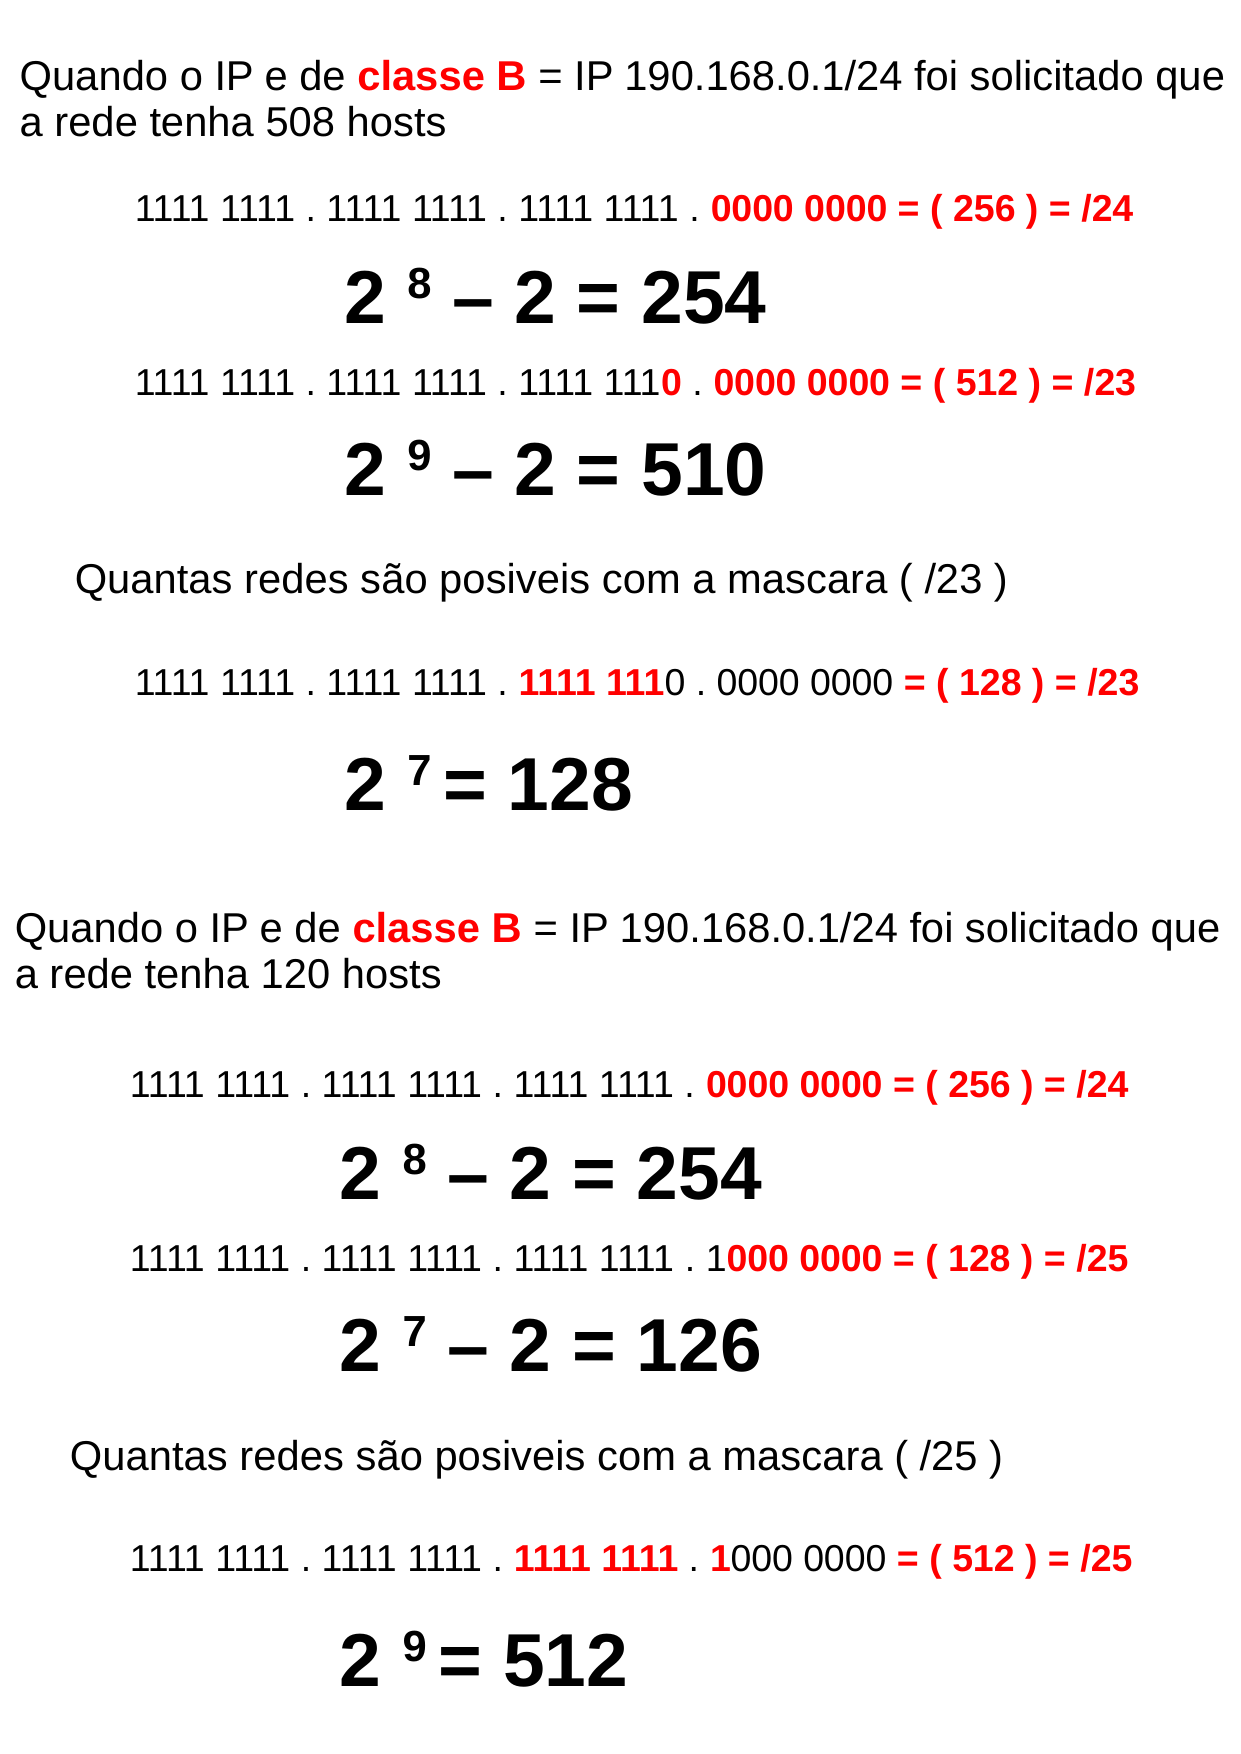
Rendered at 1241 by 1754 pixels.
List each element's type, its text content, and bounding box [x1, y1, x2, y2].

text_box Quando o IP e de classe B = IP 190.168.0.1/24 foi solicitado que a rede tenha 508 hosts [4, 45, 1241, 153]
text_box 2 9 = 512 [325, 1611, 806, 1711]
text_box Quantas redes são posiveis com a mascara ( /25 ) [55, 1425, 1221, 1487]
text_box 1111 1111 . 1111 1111 . 1111 1111 . 1000 0000 = ( 512 ) = /25 [115, 1530, 1181, 1587]
text_box 1111 1111 . 1111 1111 . 1111 1111 . 1000 0000 = ( 128 ) = /25 [115, 1230, 1181, 1287]
text_box Quando o IP e de classe B = IP 190.168.0.1/24 foi solicitado que a rede tenha 120 hosts [0, 897, 1236, 1006]
text_box 2 8 – 2 = 254 [325, 1156, 806, 1223]
text_box 2 8 – 2 = 254 [330, 279, 811, 347]
text_box 1111 1111 . 1111 1111 . 1111 1110 . 0000 0000 = ( 512 ) = /23 [120, 353, 1186, 411]
text_box 2 7 = 128 [330, 735, 811, 834]
text_box 2 7 – 2 = 126 [325, 1296, 806, 1396]
text_box Quantas redes são posiveis com a mascara ( /23 ) [60, 548, 1226, 611]
text_box 1111 1111 . 1111 1111 . 1111 1111 . 0000 0000 = ( 256 ) = /24 [120, 180, 1186, 279]
text_box 1111 1111 . 1111 1111 . 1111 1110 . 0000 0000 = ( 128 ) = /23 [120, 653, 1186, 711]
text_box 1111 1111 . 1111 1111 . 1111 1111 . 0000 0000 = ( 256 ) = /24 [115, 1056, 1181, 1156]
text_box 2 9 – 2 = 510 [330, 420, 811, 519]
